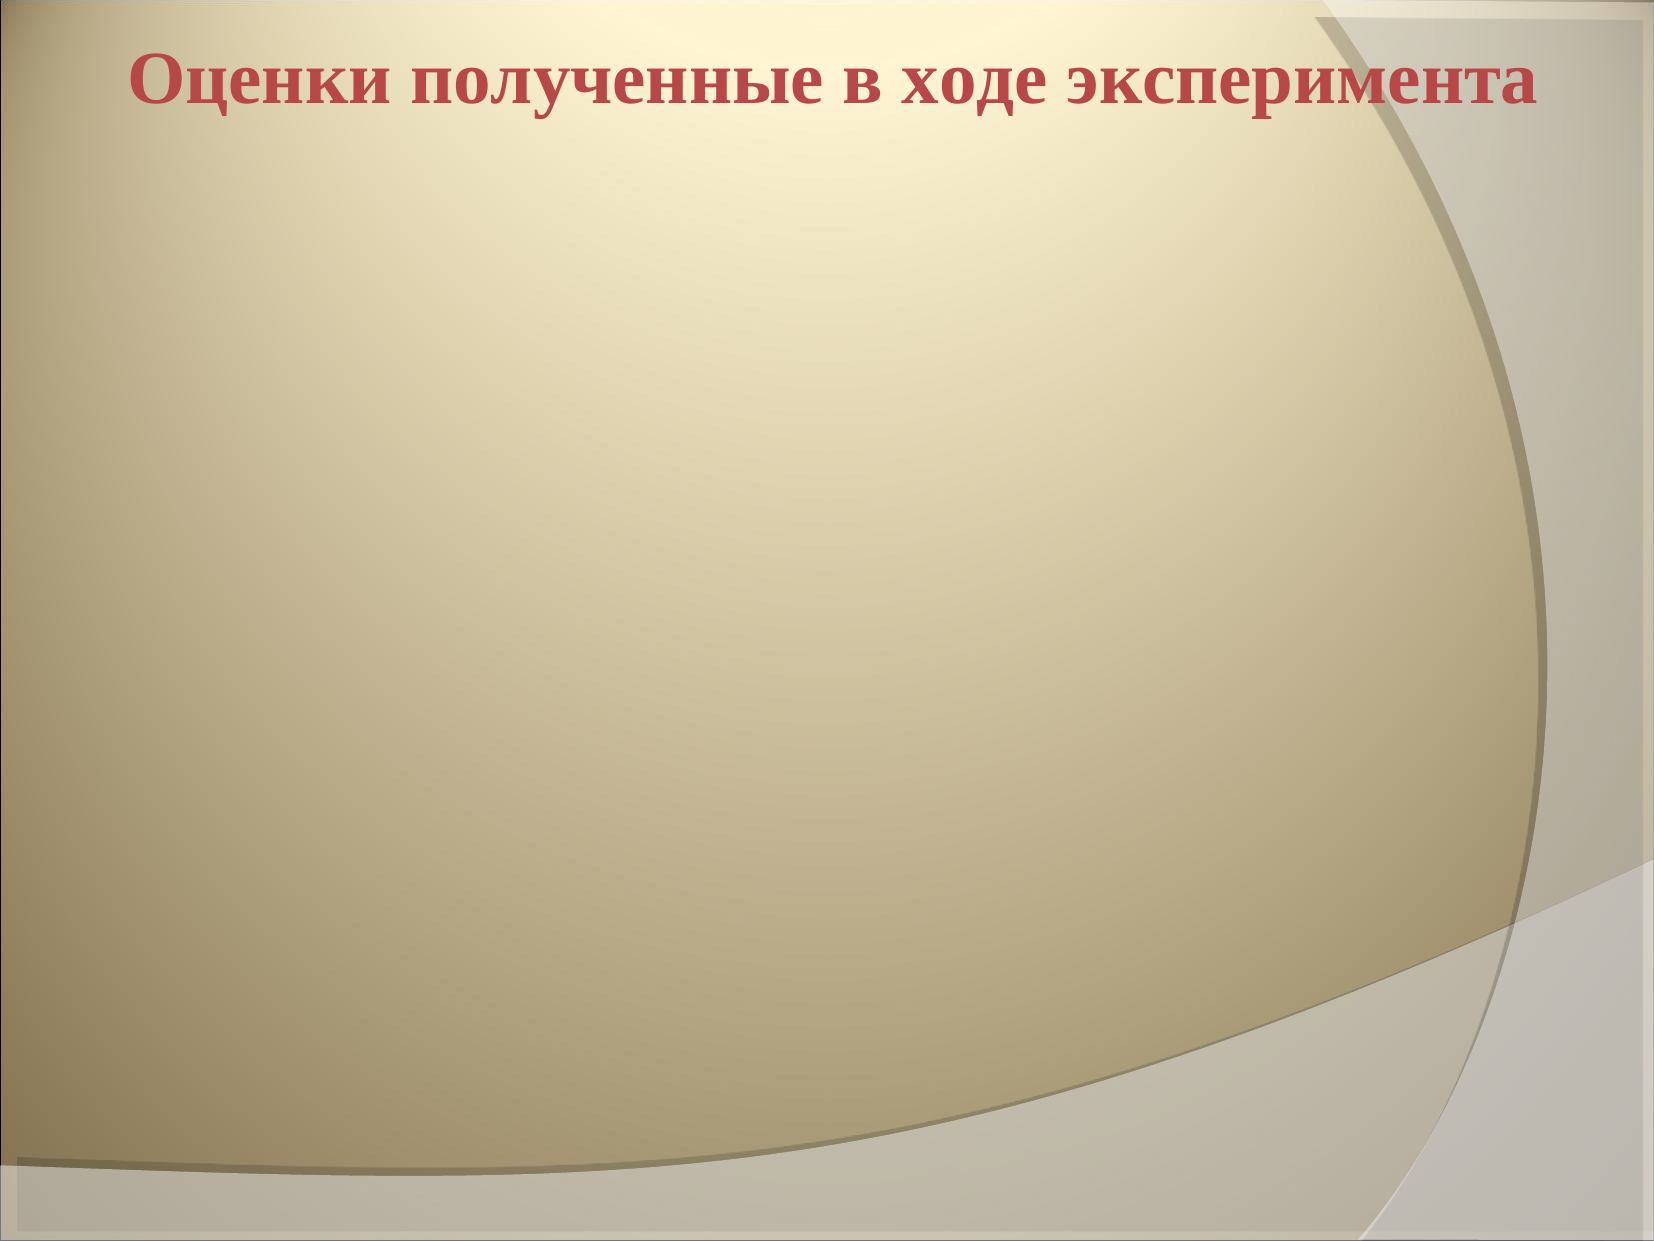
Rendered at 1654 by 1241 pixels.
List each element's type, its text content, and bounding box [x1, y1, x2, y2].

text_box Оценки полученные в ходе эксперимента [413, 29, 1254, 119]
picture [0, 0, 1547, 1175]
